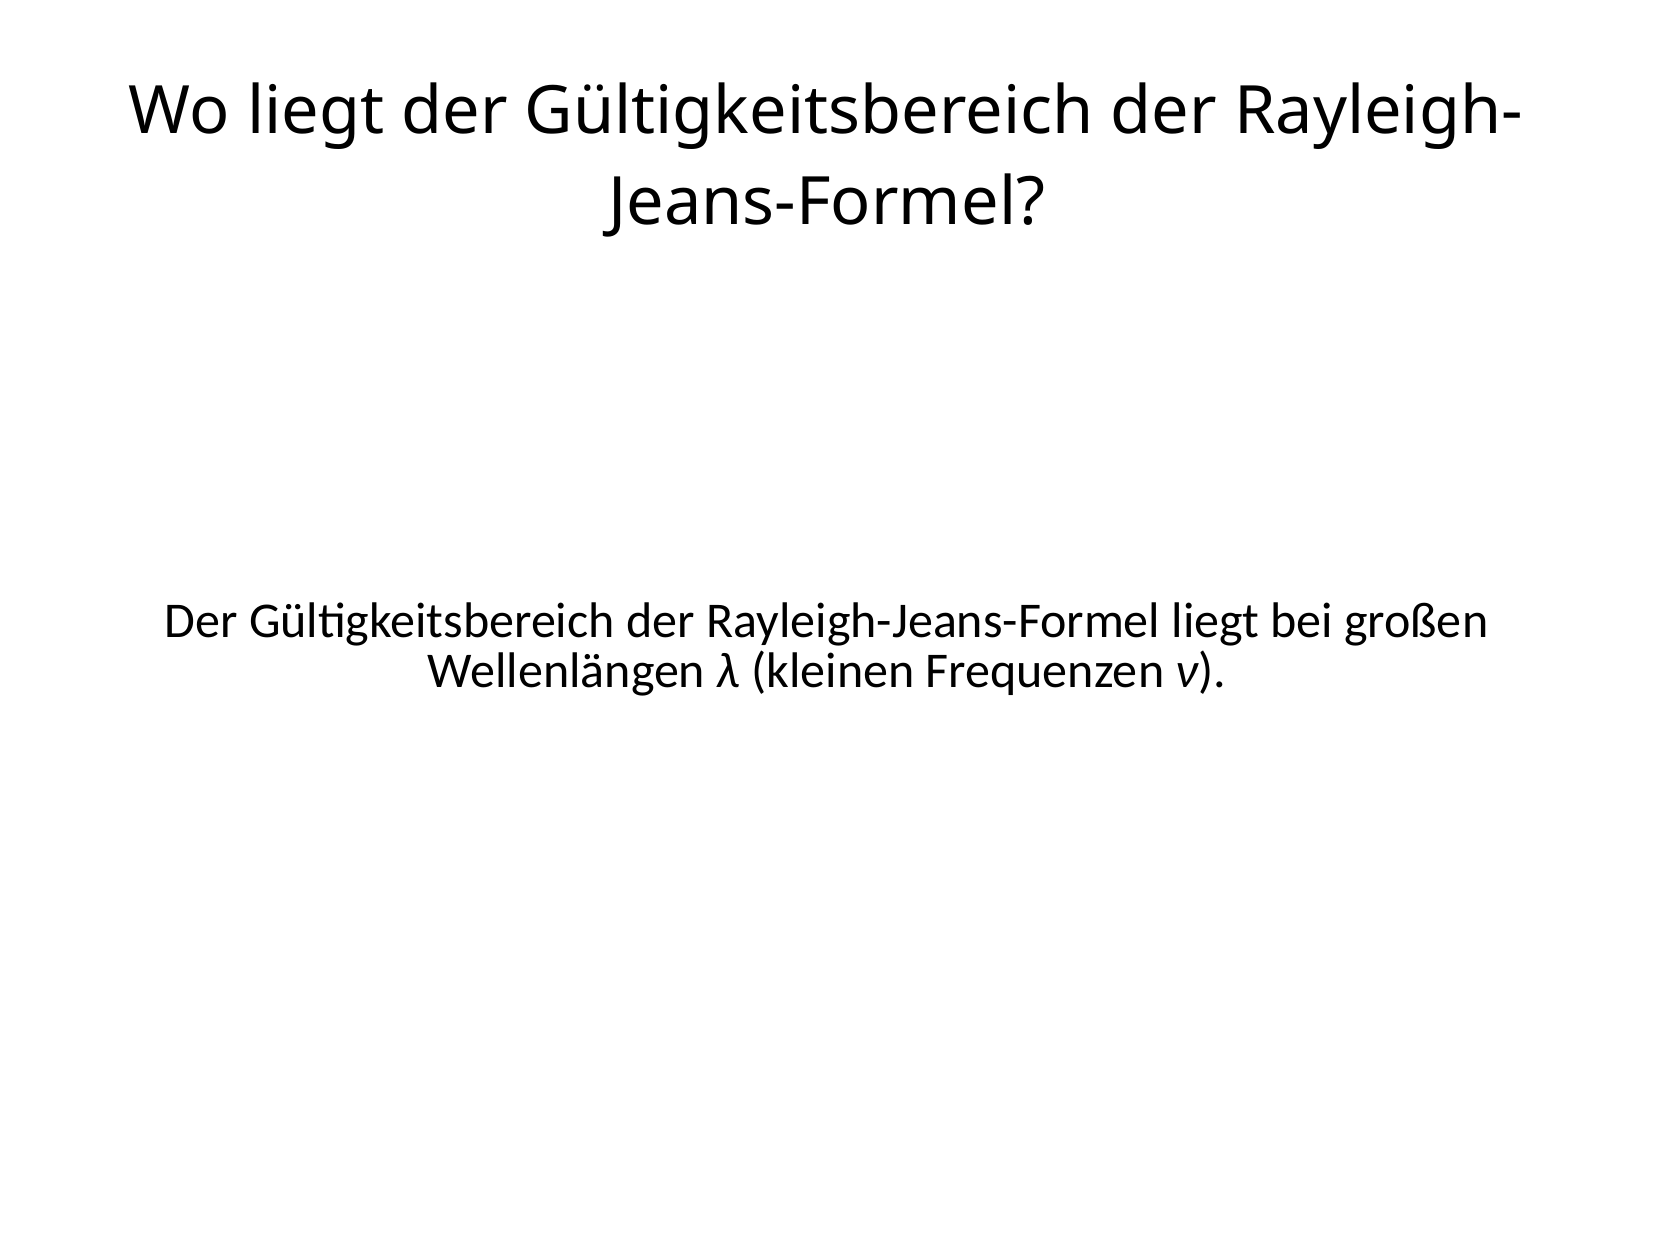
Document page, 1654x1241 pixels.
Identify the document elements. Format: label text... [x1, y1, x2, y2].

subtitle Der Gültigkeitsbereich der Rayleigh-Jeans-Formel liegt bei großen Wellenlängen λ (kleinen Frequenzen ν). [82, 290, 1571, 1010]
title Wo liegt der Gültigkeitsbereich der Rayleigh-Jeans-Formel? [82, 49, 1571, 257]
